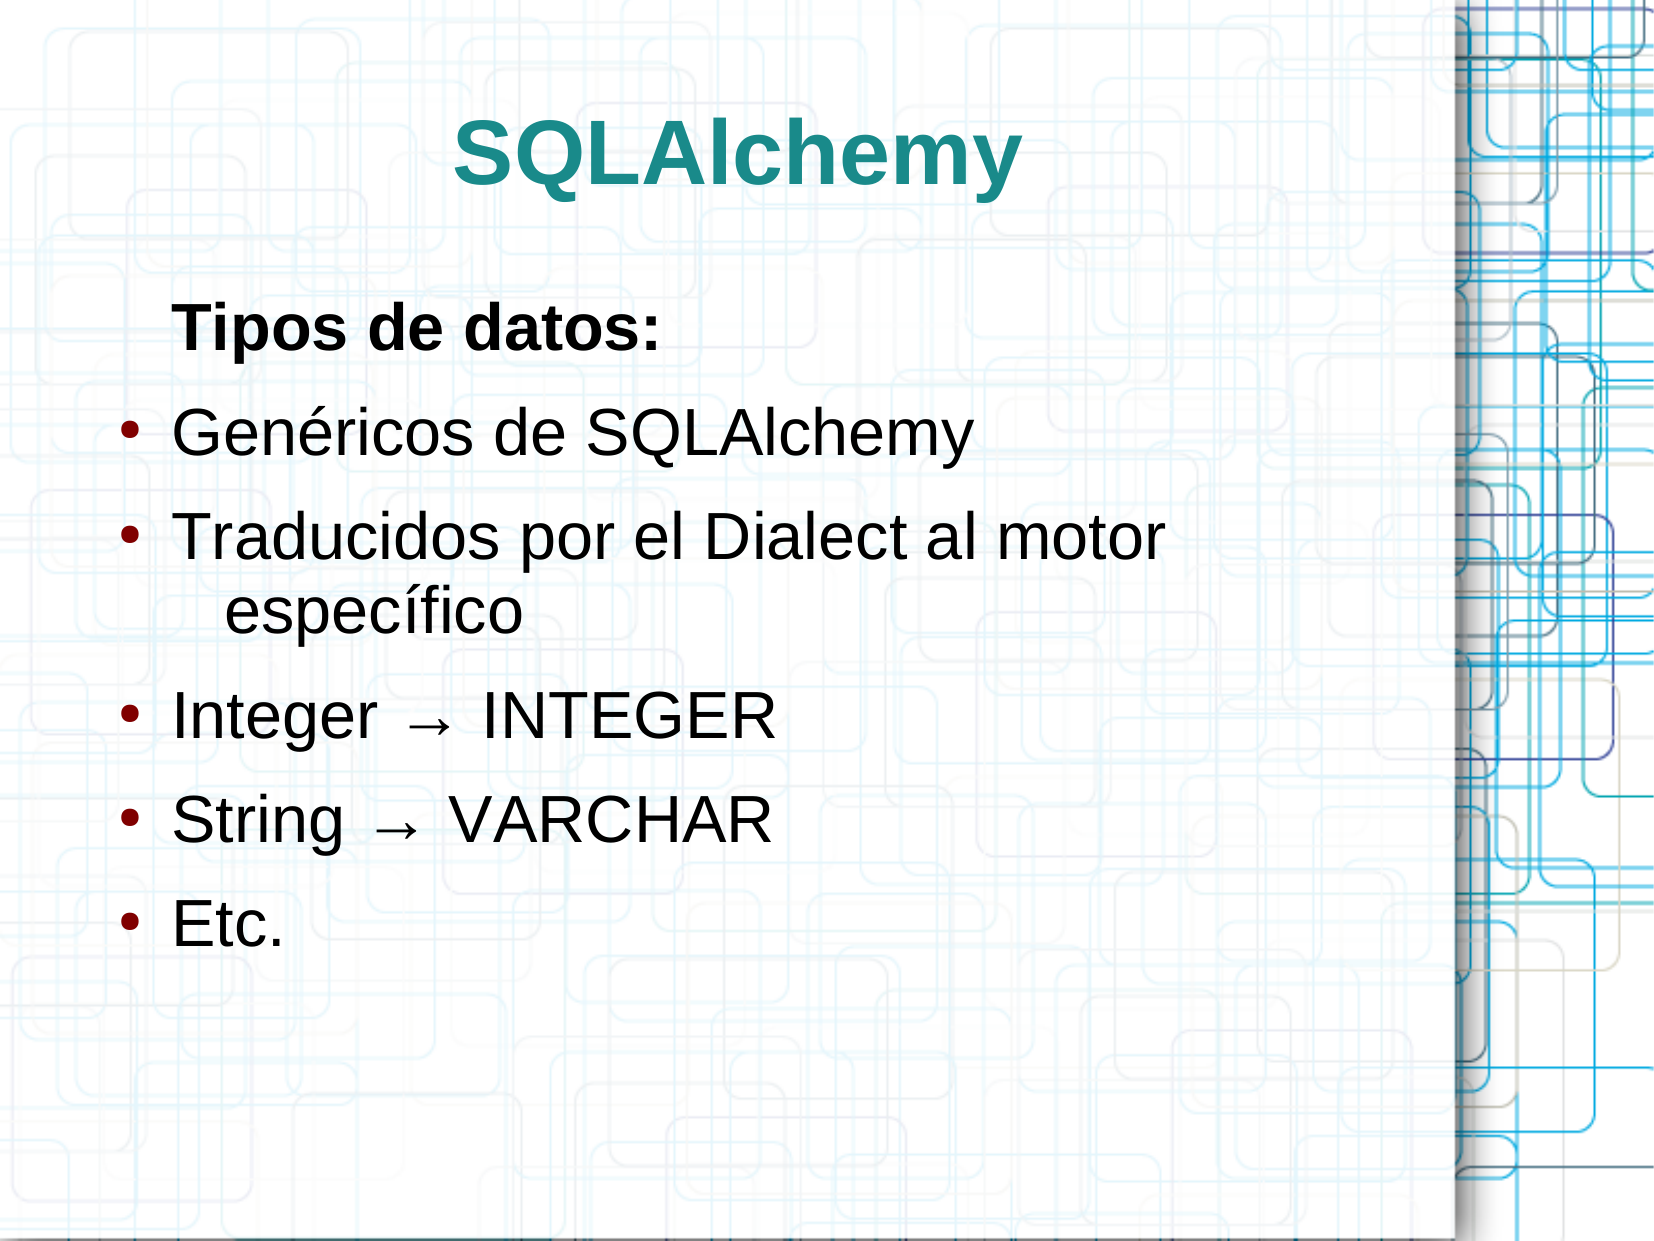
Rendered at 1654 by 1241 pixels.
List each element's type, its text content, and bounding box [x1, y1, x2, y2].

title SQLAlchemy [59, 49, 1418, 257]
picture [0, 0, 1654, 1241]
list Tipos de datos: Genéricos de SQLAlchemy Traducidos por el Dialect al motor específico Integer → INTEGER String → VARCHAR Etc. [82, 290, 1418, 1010]
